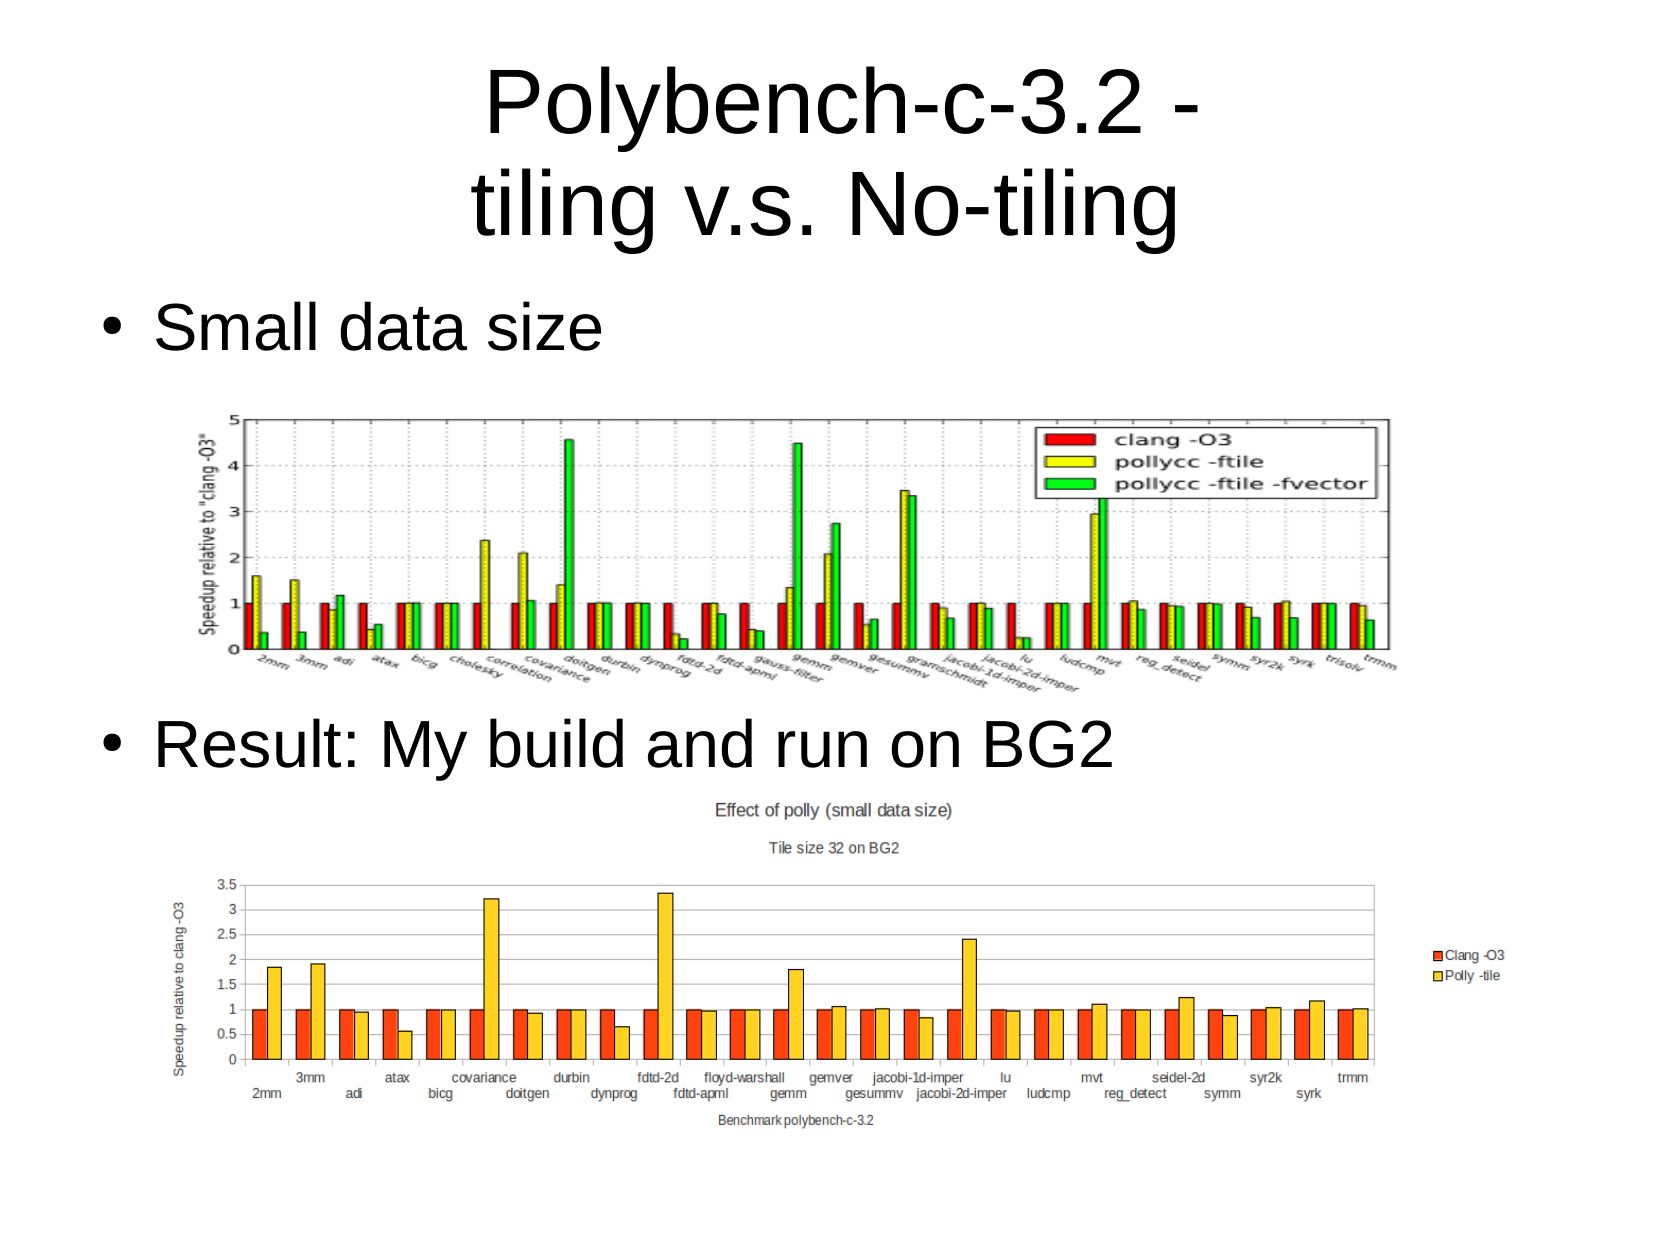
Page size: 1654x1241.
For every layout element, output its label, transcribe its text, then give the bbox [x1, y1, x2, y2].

title Polybench-c-3.2 - tiling v.s. No-tiling [82, 49, 1571, 257]
picture [162, 794, 1516, 1134]
list Small data size Result: My build and run on BG2 [82, 696, 1538, 1010]
picture [60, 389, 1538, 696]
list Small data size Result: My build and run on BG2 [82, 290, 1538, 389]
